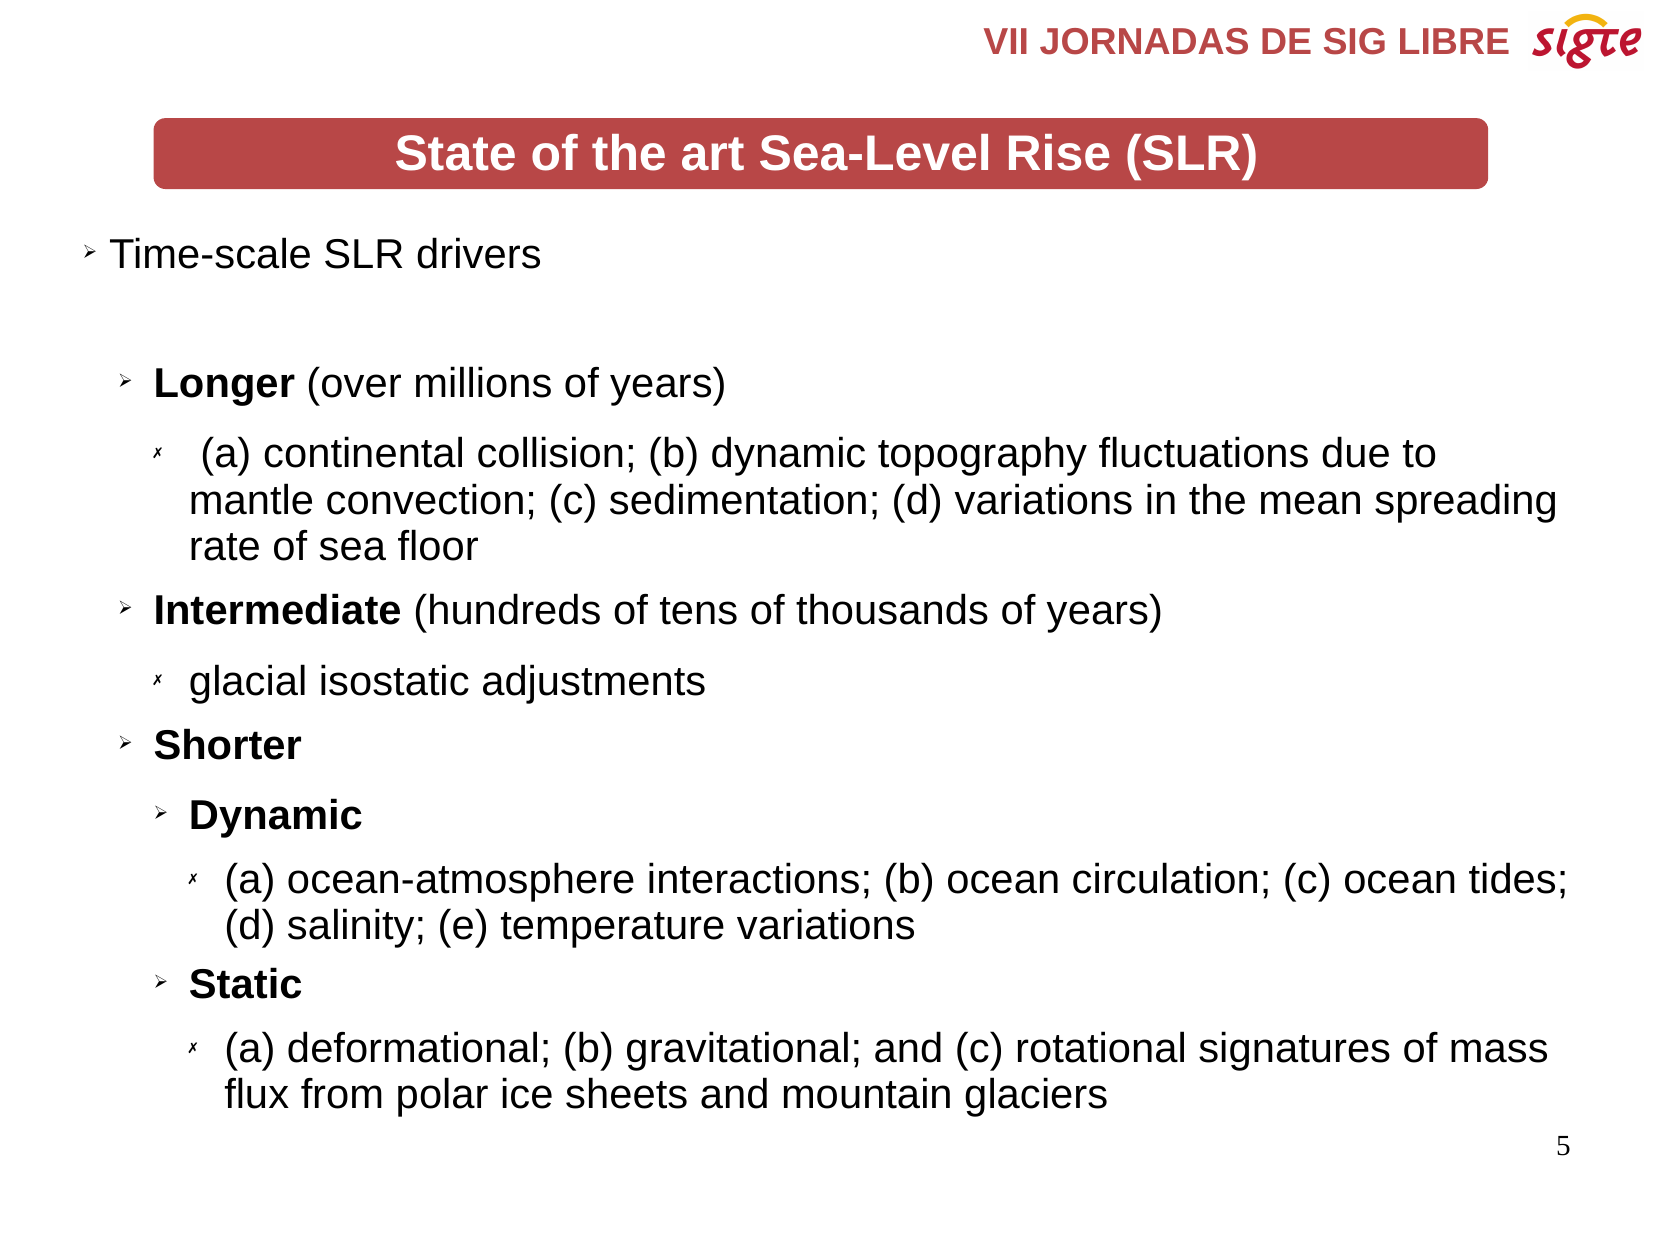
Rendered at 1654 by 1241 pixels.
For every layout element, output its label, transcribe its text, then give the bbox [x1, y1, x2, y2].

text_box VII JORNADAS DE SIG LIBRE [968, 12, 1524, 71]
title State of the art Sea-Level Rise (SLR) [82, 49, 1571, 231]
picture [1528, 11, 1644, 71]
list Time-scale SLR drivers Longer (over millions of years) (a) continental collision; (b) dynamic topography fluctuations due to mantle convection; (c) sedimentation; (d) variations in the mean spreading rate of sea floor Intermediate (hundreds of tens of thousands of years) glacial isostatic adjustments Shorter Dynamic (a) ocean-atmosphere interactions; (b) ocean circulation; (c) ocean tides; (d) salinity; (e) temperature variations Static (a) deformational; (b) gravitational; and (c) rotational signatures of mass flux from polar ice sheets and mountain glaciers [82, 231, 1571, 1146]
